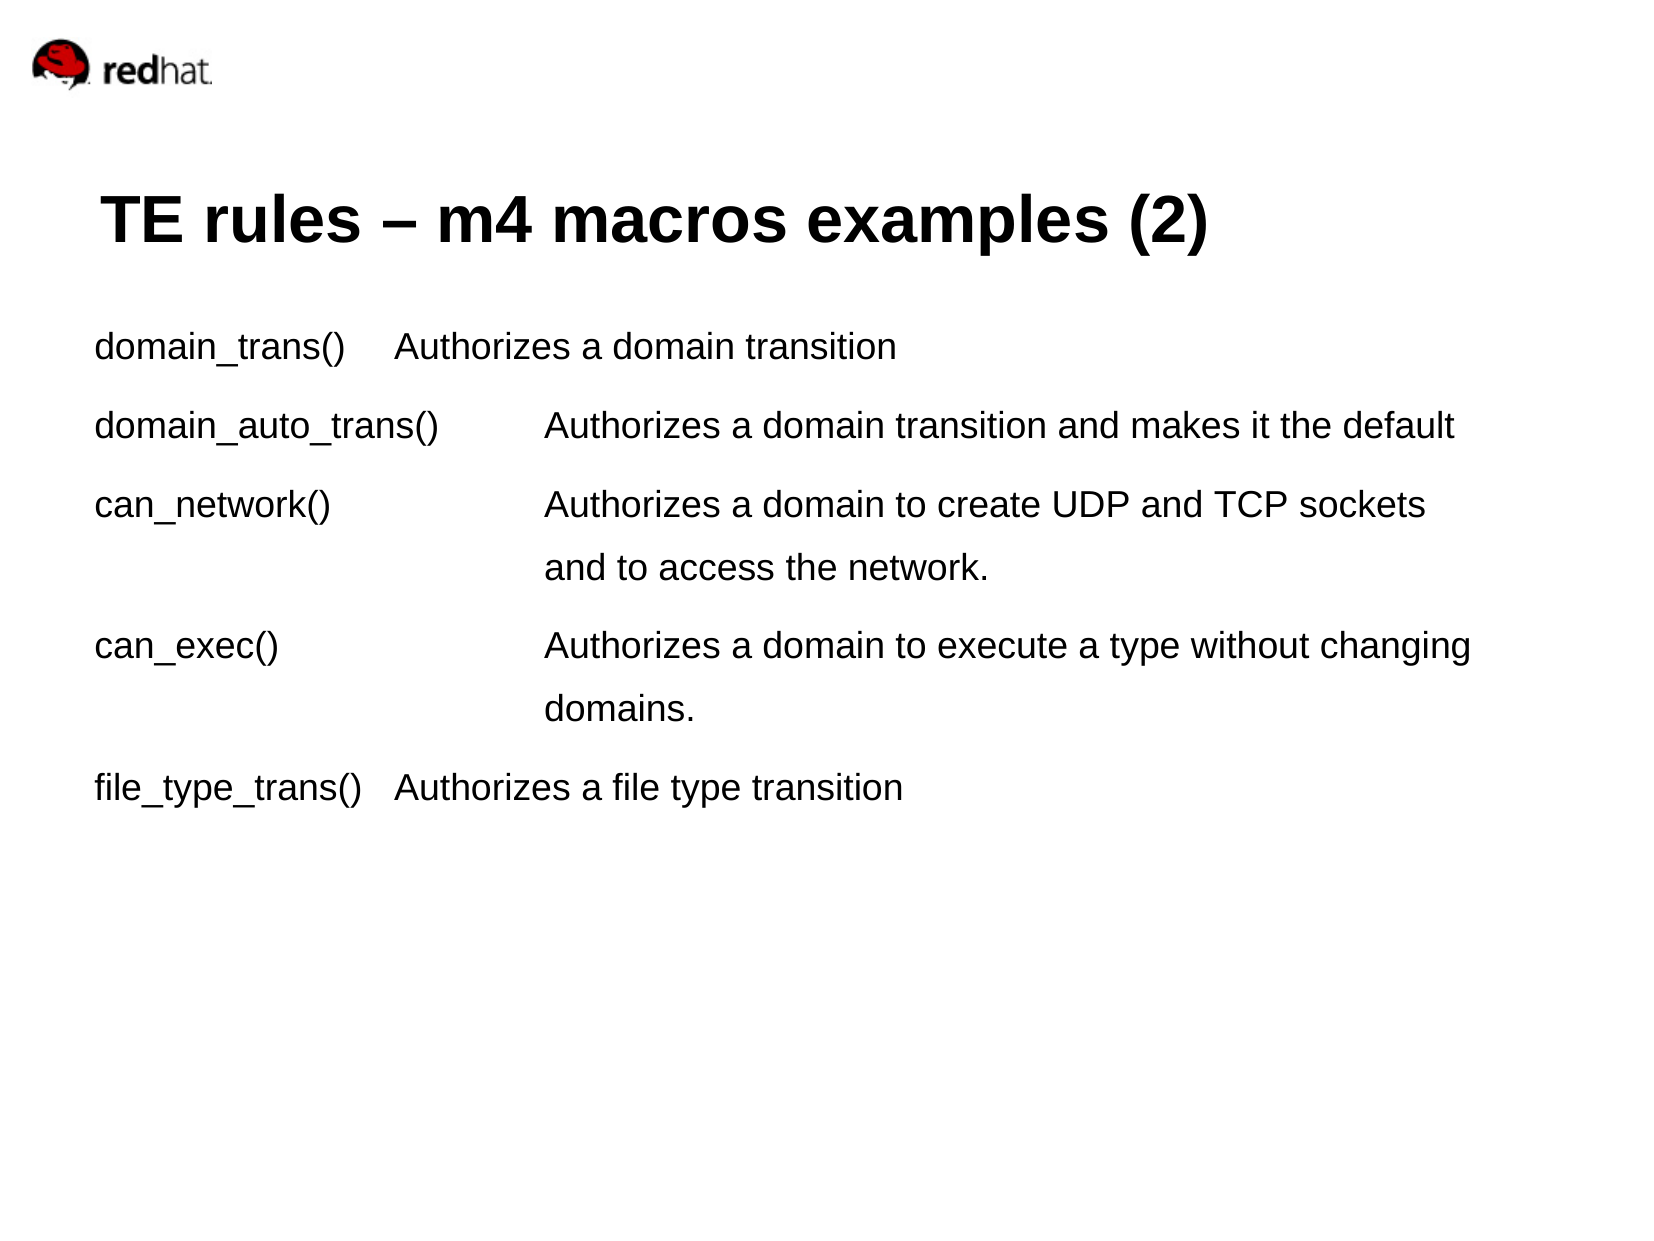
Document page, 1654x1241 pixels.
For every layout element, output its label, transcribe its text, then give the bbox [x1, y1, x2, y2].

picture [31, 37, 212, 98]
list domain_trans() Authorizes a domain transition domain_auto_trans() Authorizes a domain transition and makes it the default can_network() Authorizes a domain to create UDP and TCP sockets and to access the network. can_exec() Authorizes a domain to execute a type without changing domains. file_type_trans() Authorizes a file type transition [94, 304, 1500, 1174]
title TE rules – m4 macros examples (2) [100, 164, 1506, 275]
